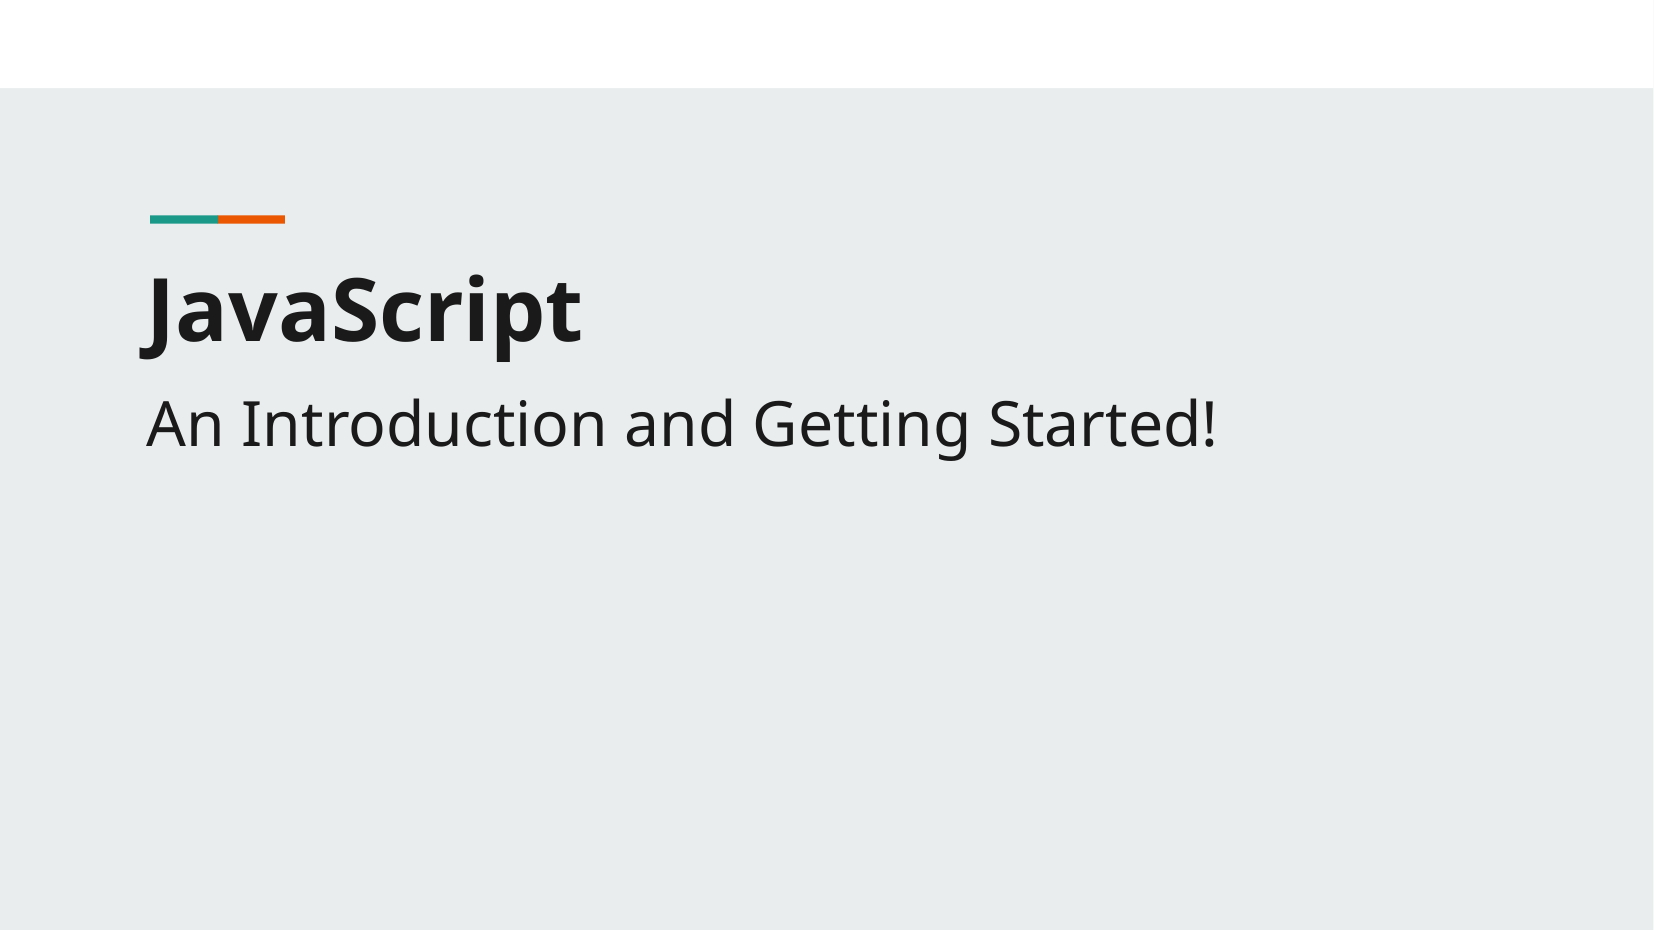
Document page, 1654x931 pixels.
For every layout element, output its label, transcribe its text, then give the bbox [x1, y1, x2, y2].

title JavaScript An Introduction and Getting Started! [131, 239, 1523, 541]
